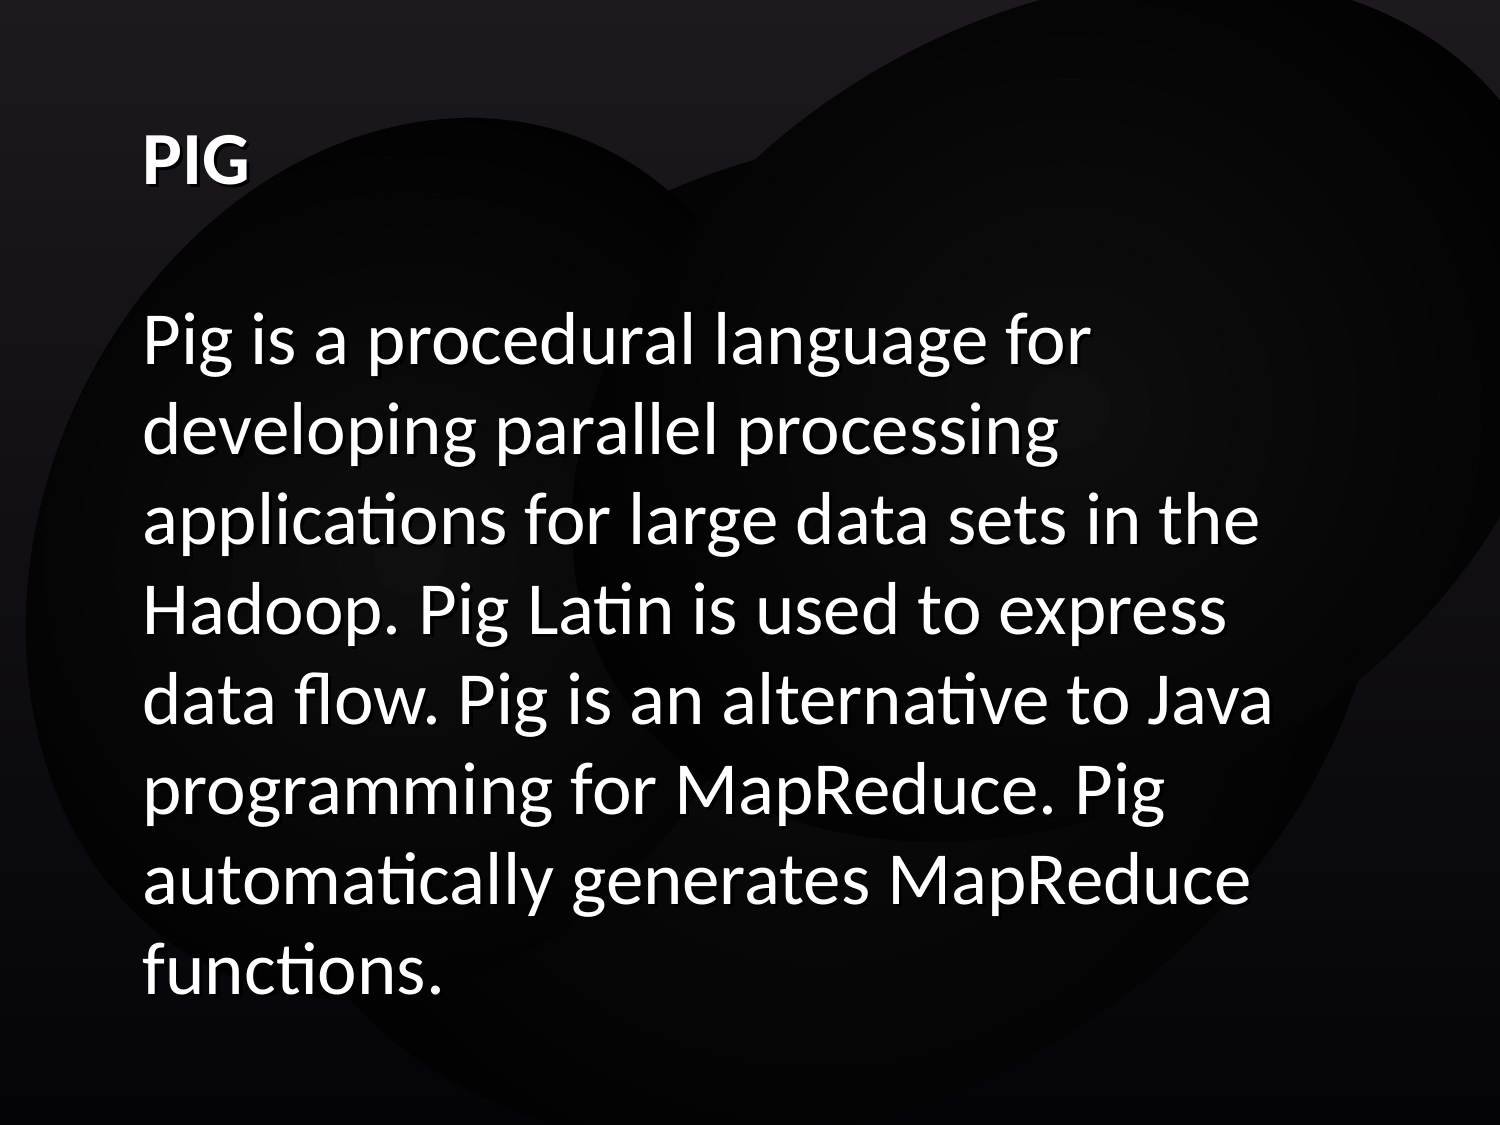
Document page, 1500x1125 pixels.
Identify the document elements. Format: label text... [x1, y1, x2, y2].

title PIG Pig is a procedural language for developing parallel processing applications for large data sets in the Hadoop. Pig Latin is used to express data flow. Pig is an alternative to Java programming for MapReduce. Pig automatically generates MapReduce functions. [127, 101, 1366, 1000]
